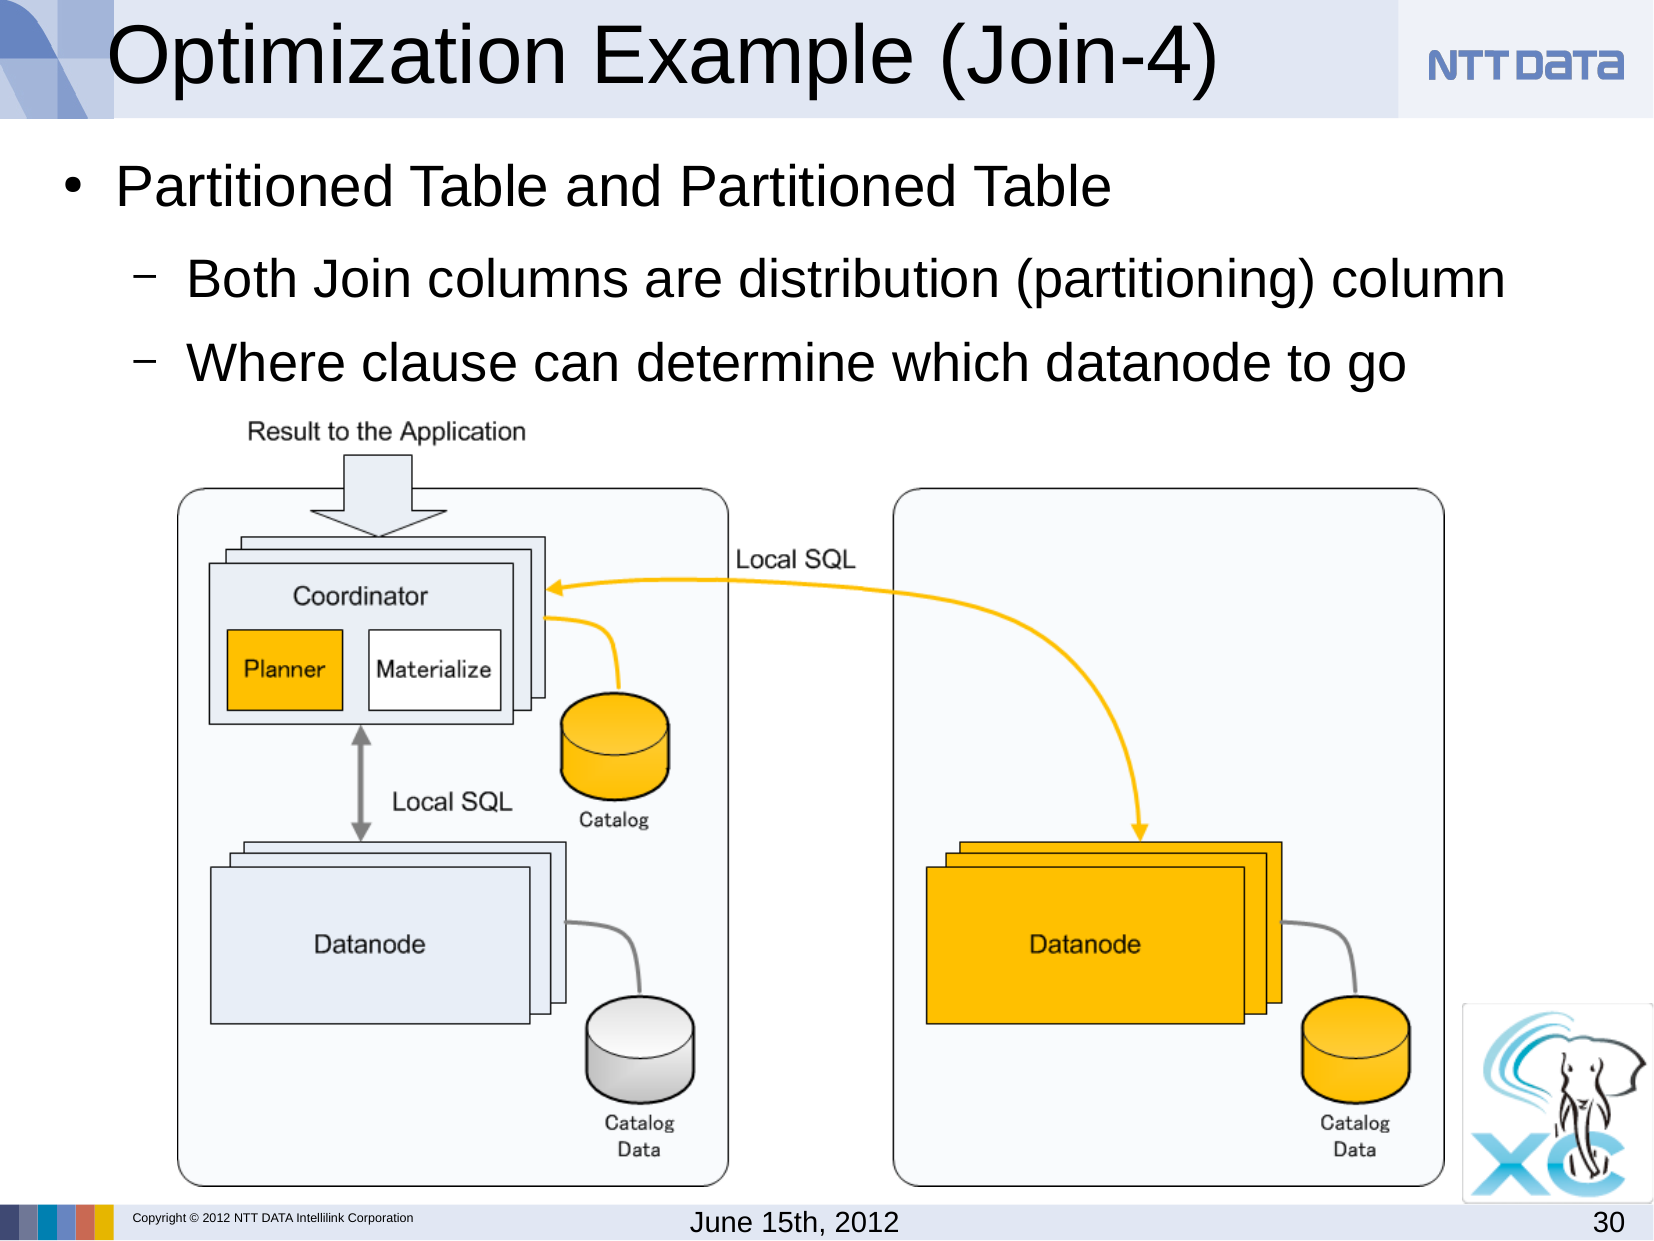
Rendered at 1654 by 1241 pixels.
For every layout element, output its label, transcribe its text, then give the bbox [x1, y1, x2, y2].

picture [0, 0, 114, 119]
picture [1462, 1003, 1654, 1204]
picture [1429, 50, 1624, 80]
list Partitioned Table and Partitioned Table Both Join columns are distribution (partitioning) column Where clause can determine which datanode to go [44, 153, 1595, 1182]
picture [177, 413, 1445, 1188]
title Optimization Example (Join-4) [106, 7, 1399, 101]
